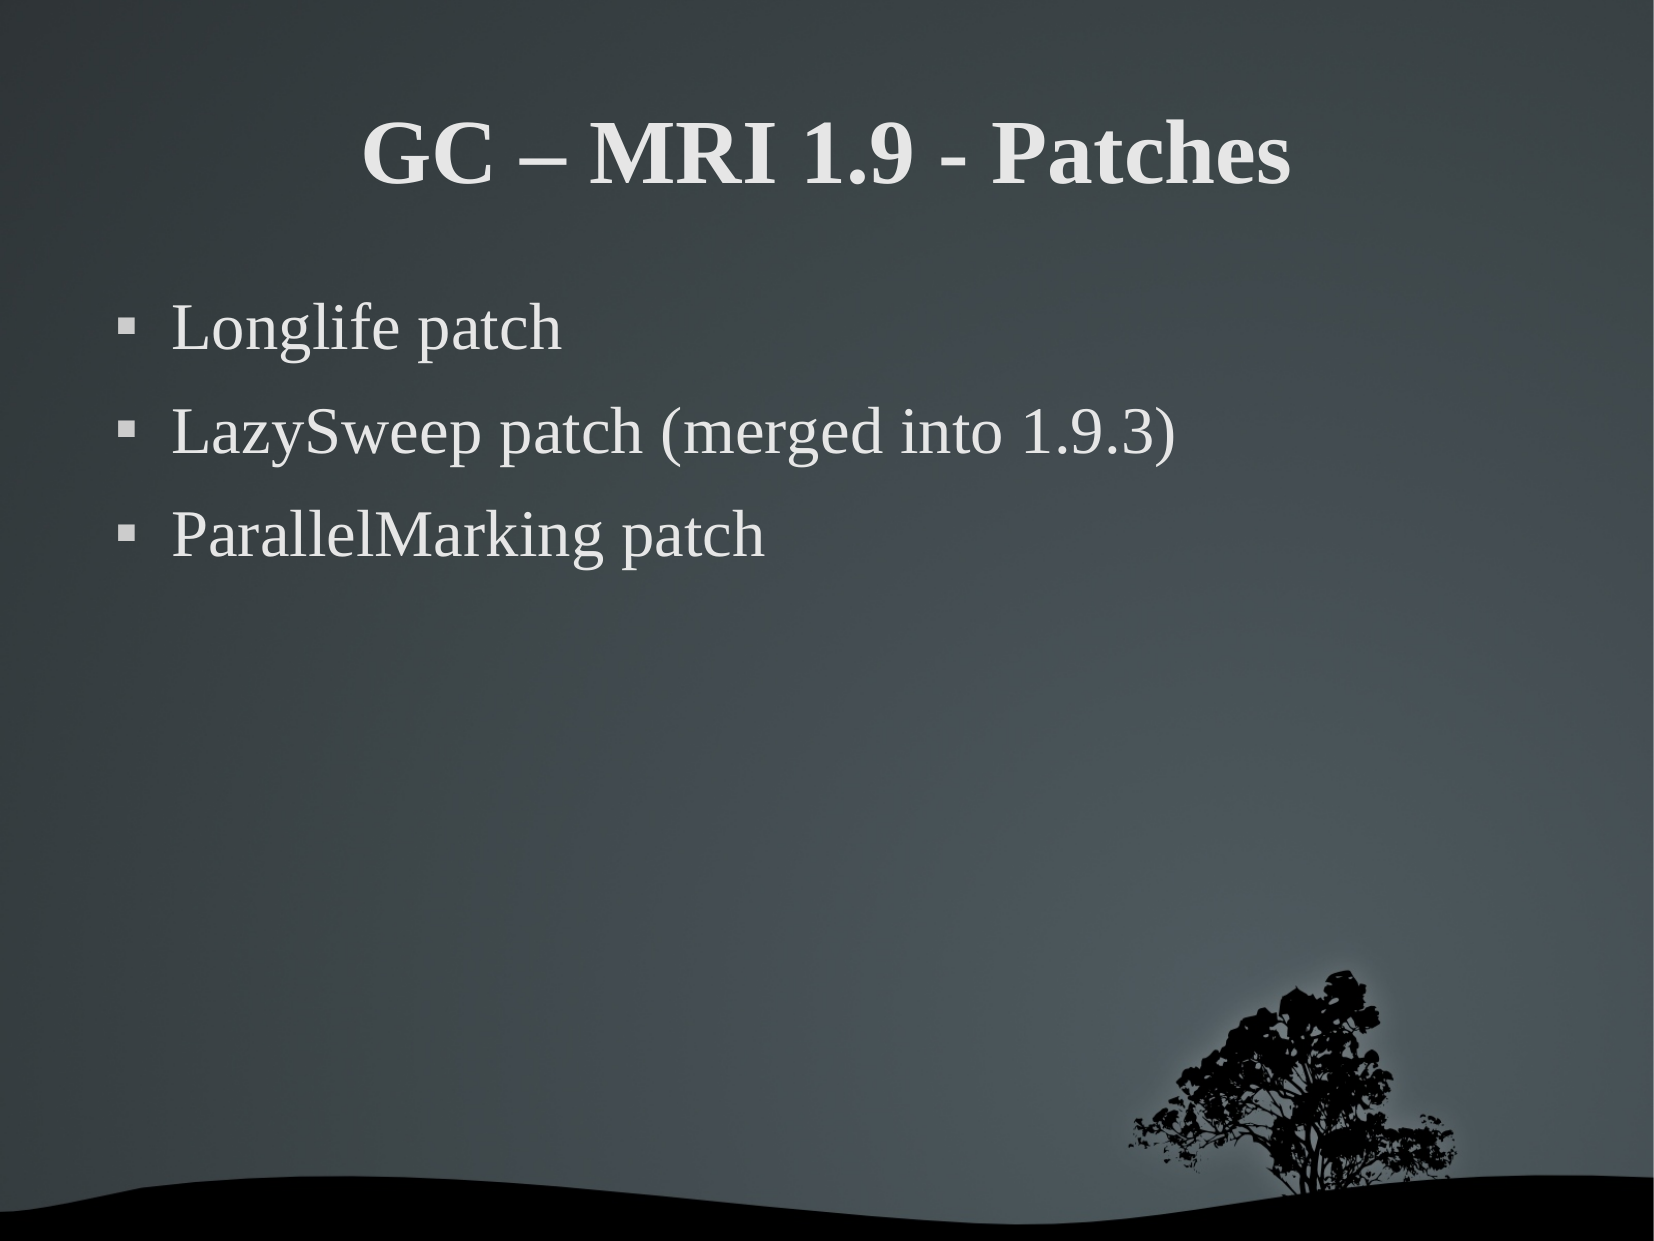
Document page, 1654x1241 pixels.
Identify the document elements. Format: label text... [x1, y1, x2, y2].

title GC – MRI 1.9 - Patches [82, 56, 1571, 250]
picture [0, 0, 1654, 1241]
list Longlife patch LazySweep patch (merged into 1.9.3) ParallelMarking patch [82, 290, 1571, 1094]
